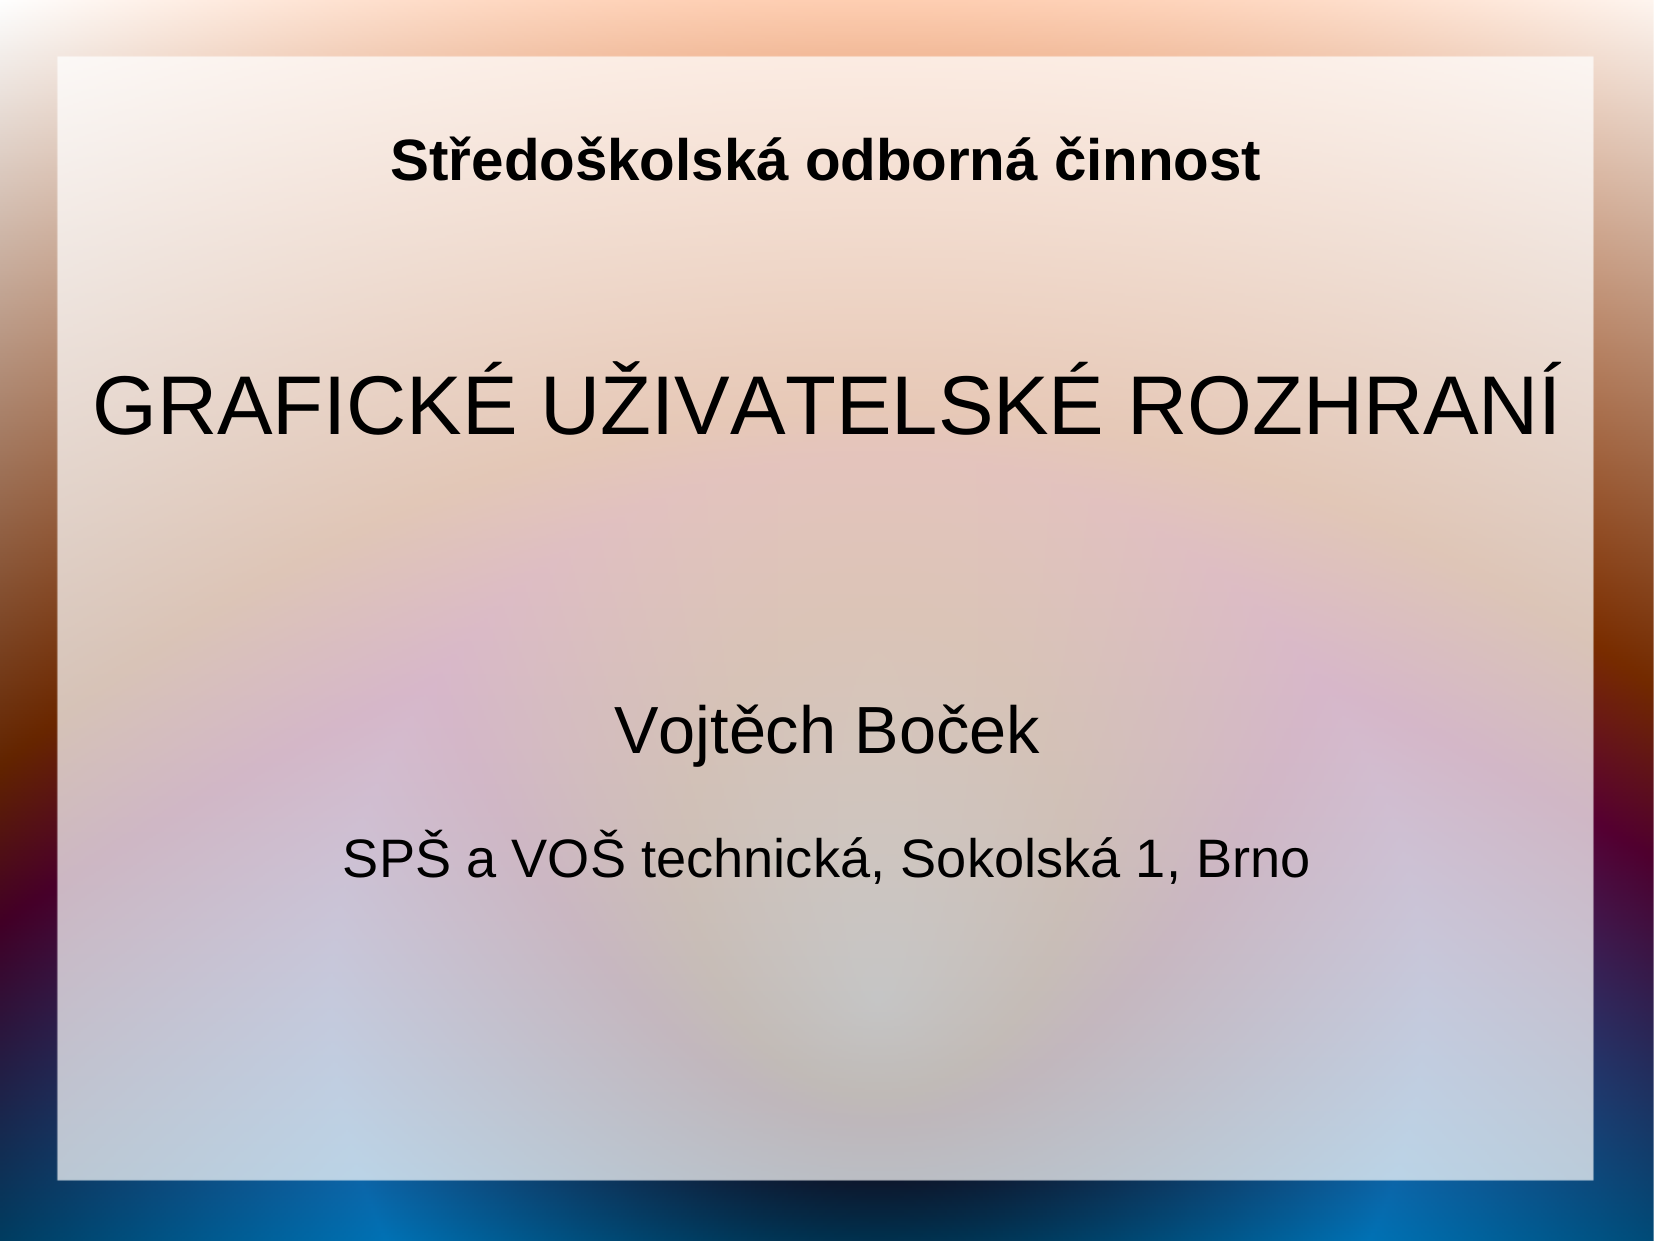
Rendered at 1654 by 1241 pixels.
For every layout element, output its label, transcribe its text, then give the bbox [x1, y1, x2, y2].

subtitle GRAFICKÉ UŽIVATELSKÉ ROZHRANÍ Vojtěch Boček SPŠ a VOŠ technická, Sokolská 1, Brno [82, 212, 1571, 1032]
title Středoškolská odborná činnost [82, 55, 1571, 212]
picture [0, 0, 1654, 1241]
